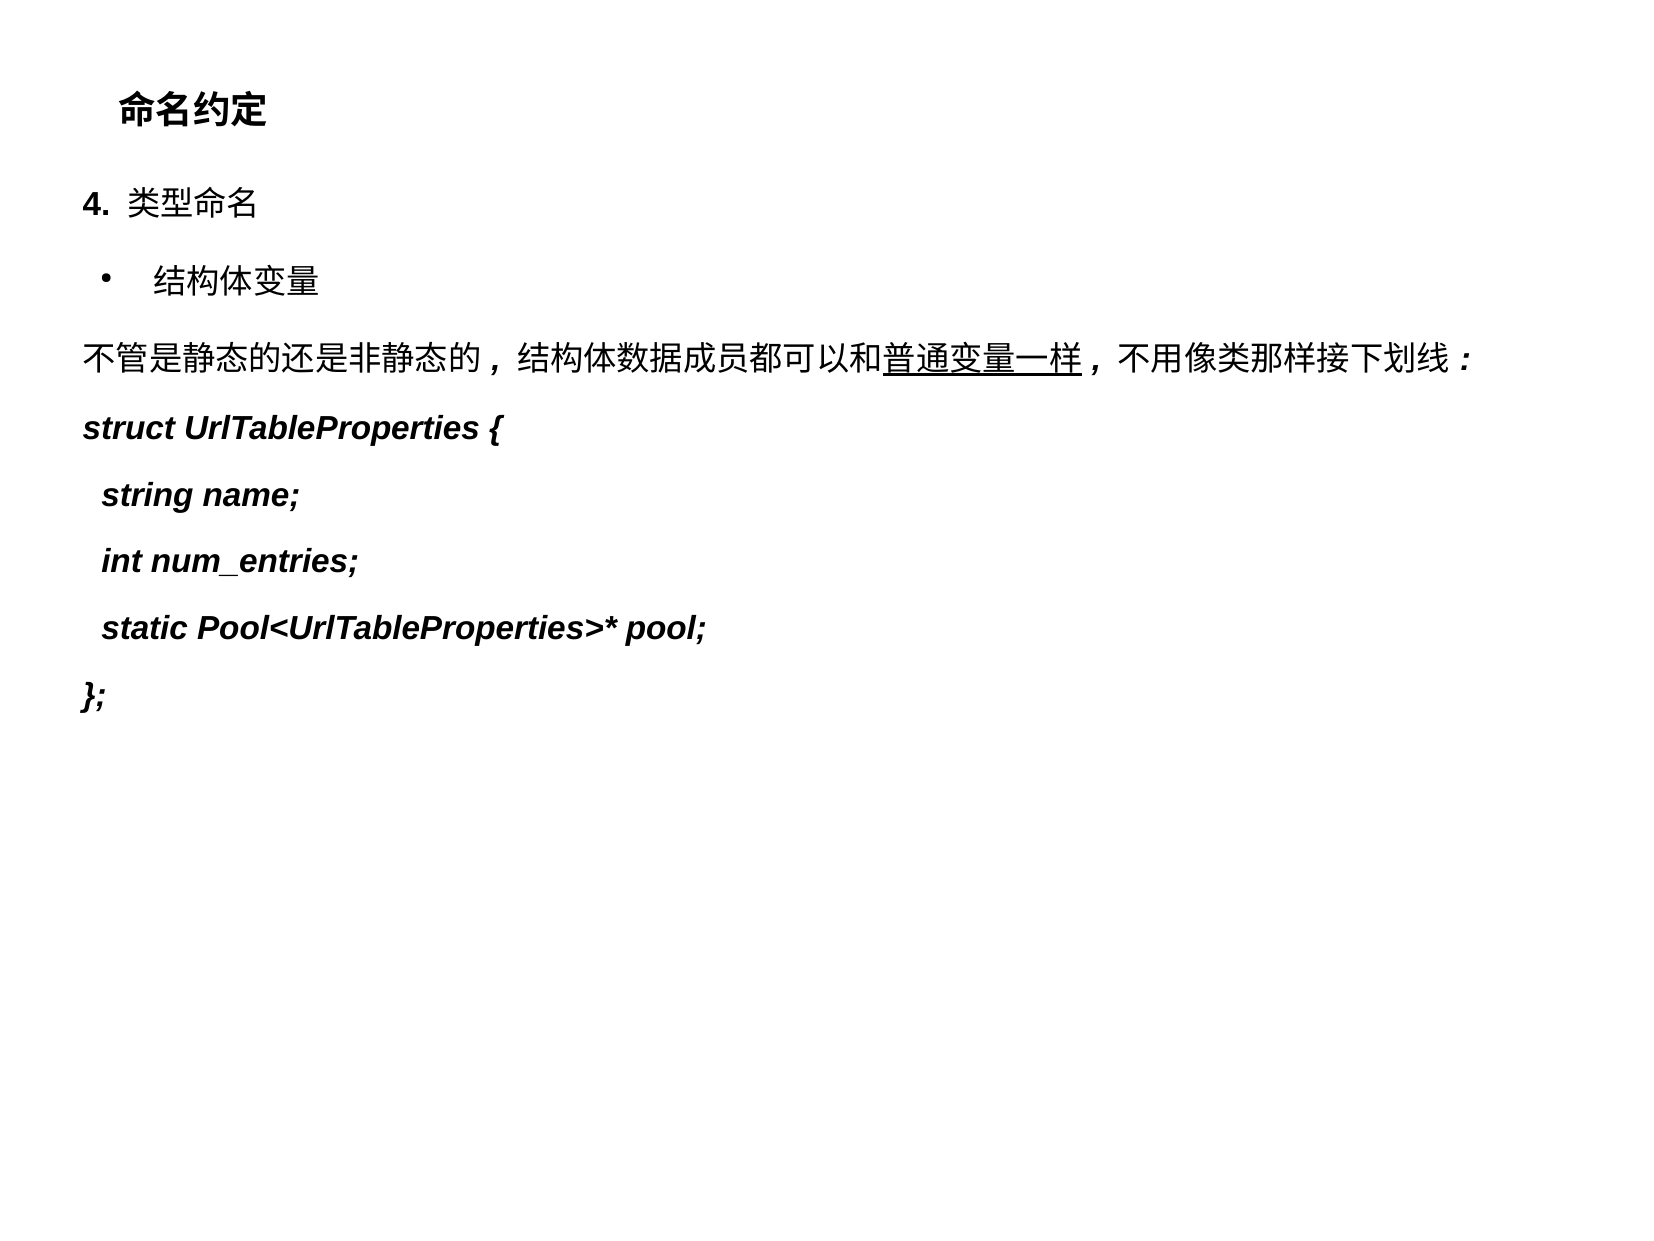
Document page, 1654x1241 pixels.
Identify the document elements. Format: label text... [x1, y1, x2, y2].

list 4. 类型命名 结构体变量 不管是静态的还是非静态的, 结构体数据成员都可以和普通变量一样, 不用像类那样接下划线: struct UrlTableProperties { string name; int num_entries; static Pool<UrlTableProperties>* pool; }; [82, 177, 1571, 1010]
title 命名约定 [82, 49, 485, 166]
